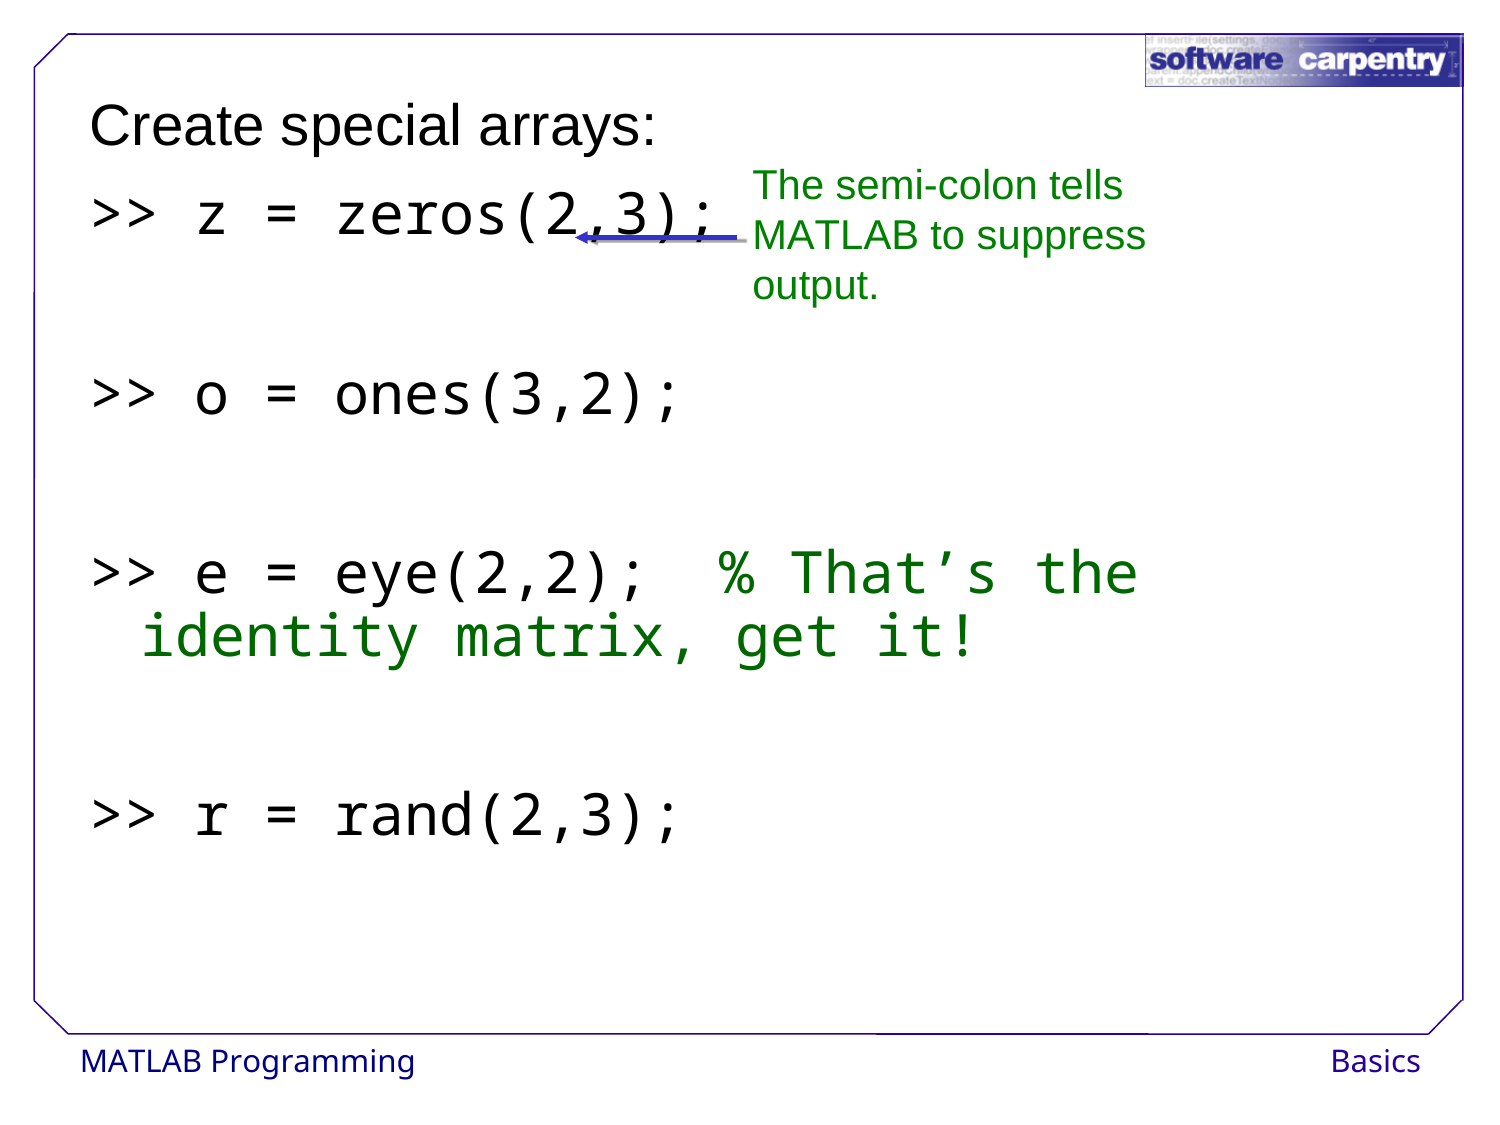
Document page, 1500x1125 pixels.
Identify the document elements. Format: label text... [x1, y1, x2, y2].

text_box The semi-colon tells MATLAB to suppress output. [737, 149, 1201, 316]
picture [1145, 33, 1464, 87]
list Create special arrays: >> z = zeros(2,3); >> o = ones(3,2); >> e = eye(2,2); % That’s the identity matrix, get it! >> r = rand(2,3); [75, 87, 1426, 988]
